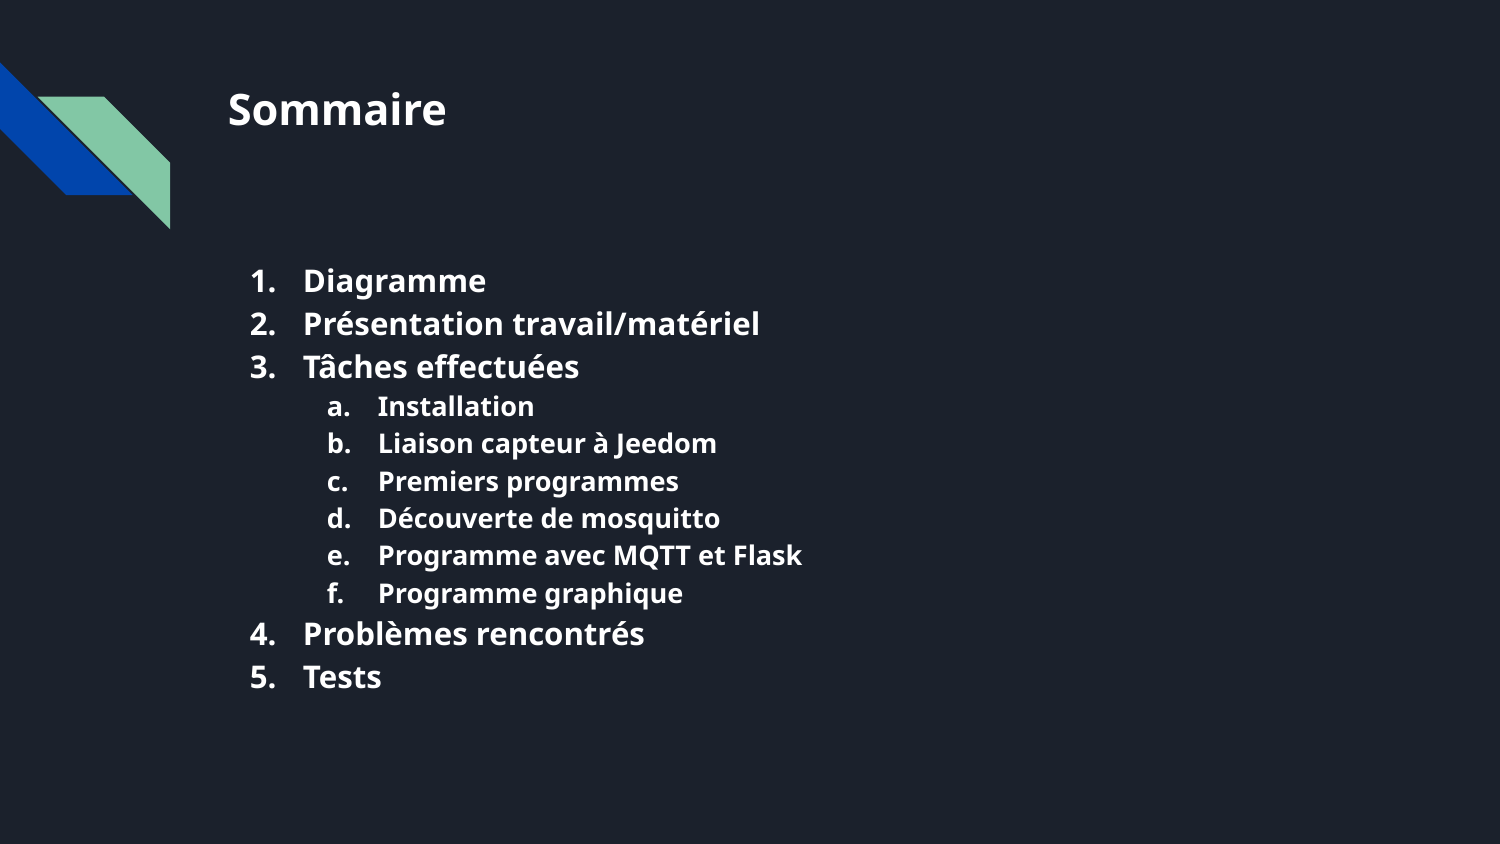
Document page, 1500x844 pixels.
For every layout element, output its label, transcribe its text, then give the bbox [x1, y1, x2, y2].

title Sommaire [212, 64, 1368, 215]
list Diagramme Présentation travail/matériel Tâches effectuées Installation Liaison capteur à Jeedom Premiers programmes Découverte de mosquitto Programme avec MQTT et Flask Programme graphique Problèmes rencontrés Tests [212, 240, 1368, 718]
